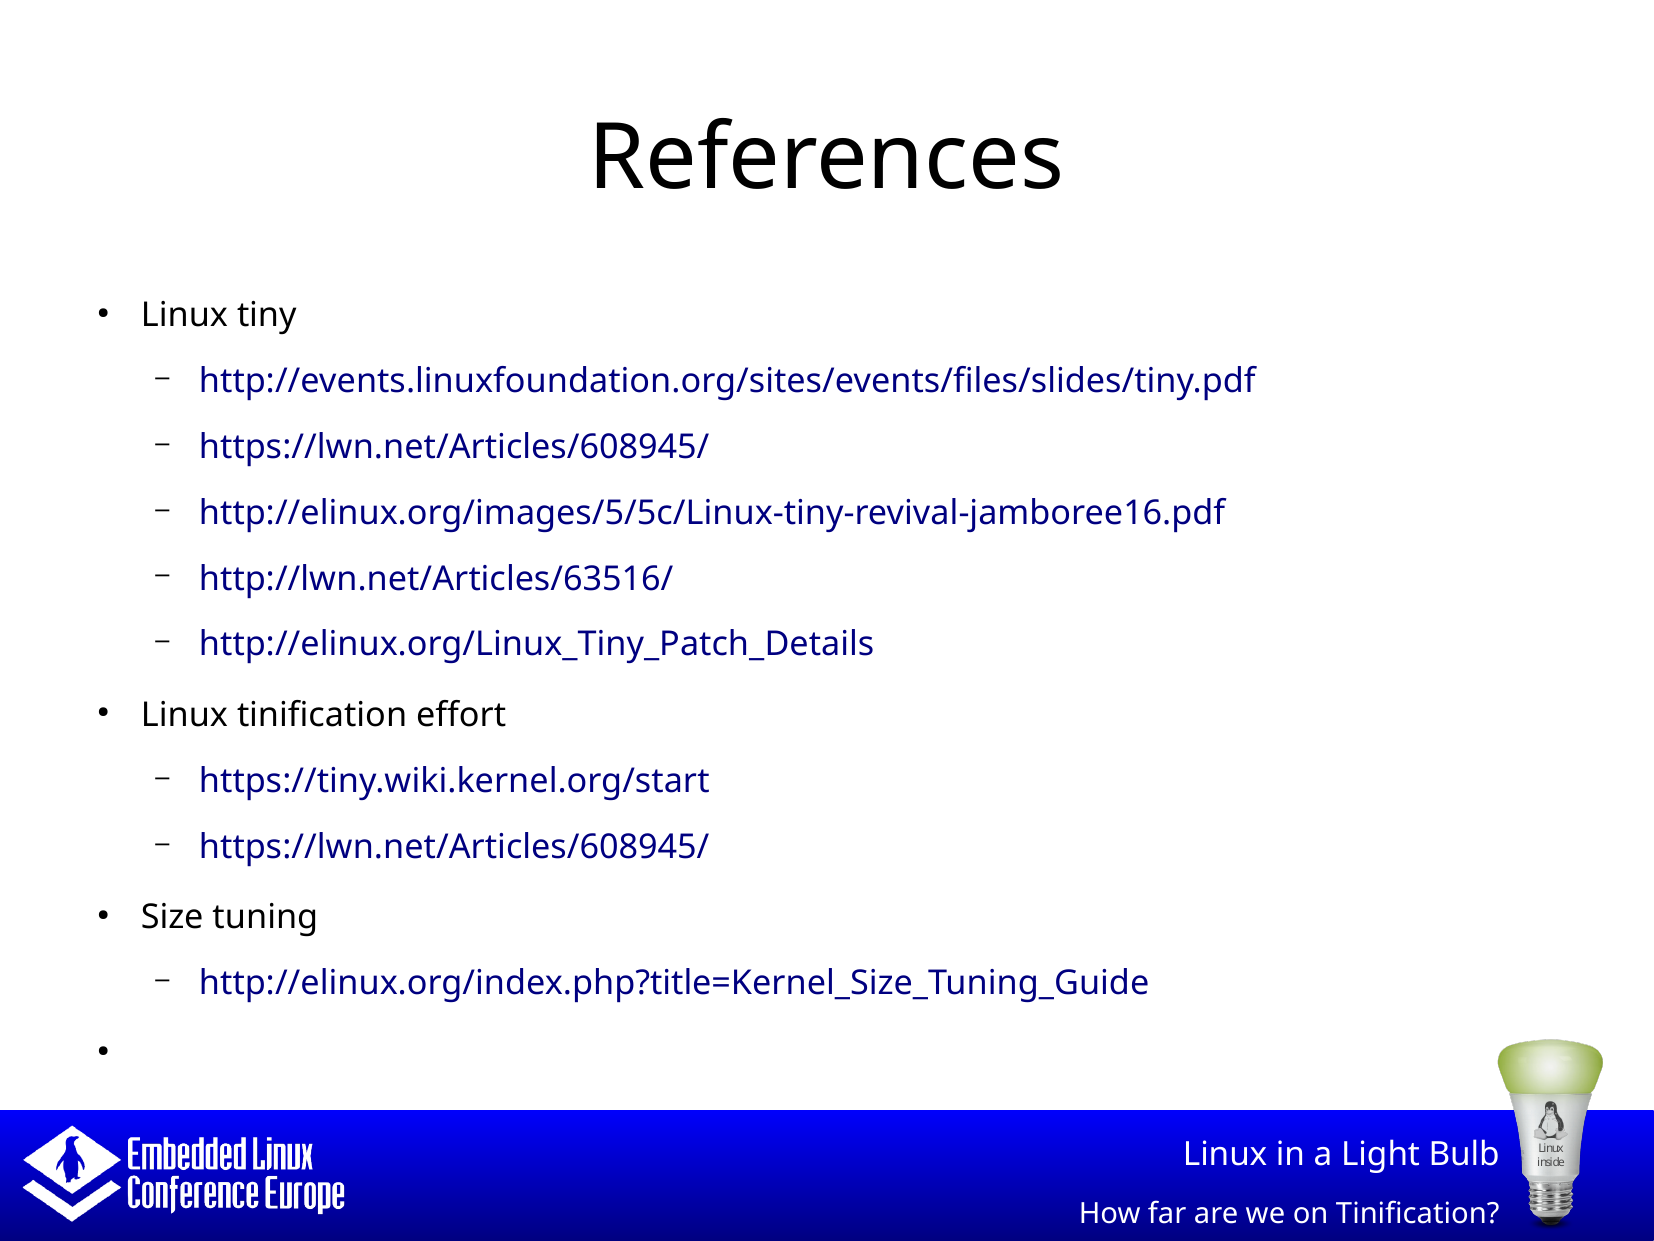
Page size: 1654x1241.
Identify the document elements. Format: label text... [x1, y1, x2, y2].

picture [18, 1120, 349, 1226]
title References [82, 49, 1571, 257]
list Linux tiny http://events.linuxfoundation.org/sites/events/files/slides/tiny.pdf https://lwn.net/Articles/608945/ http://elinux.org/images/5/5c/Linux-tiny-revival-jamboree16.pdf http://lwn.net/Articles/63516/ http://elinux.org/Linux_Tiny_Patch_Details Linux tinification effort https://tiny.wiki.kernel.org/start https://lwn.net/Articles/608945/ Size tuning http://elinux.org/index.php?title=Kernel_Size_Tuning_Guide [82, 290, 1571, 1010]
